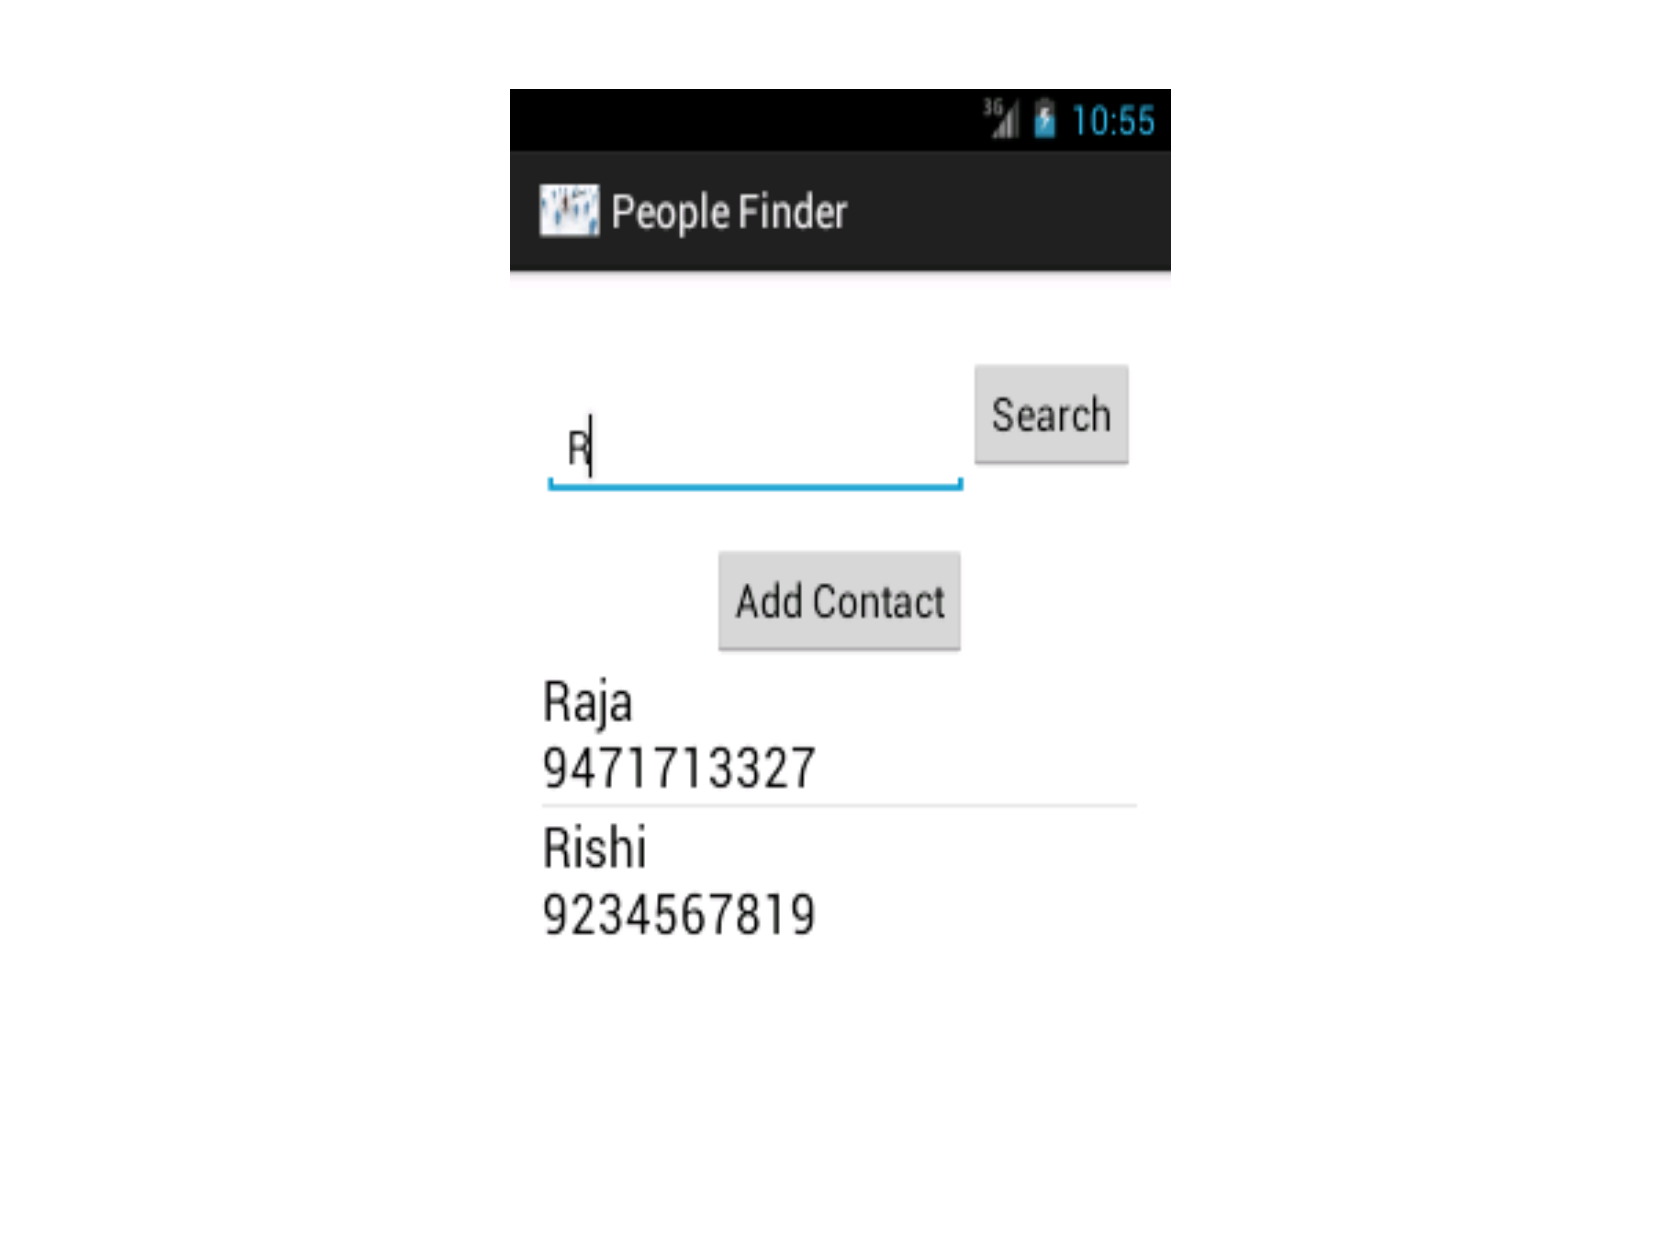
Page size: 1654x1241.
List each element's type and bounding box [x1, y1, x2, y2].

picture [510, 89, 1171, 1156]
